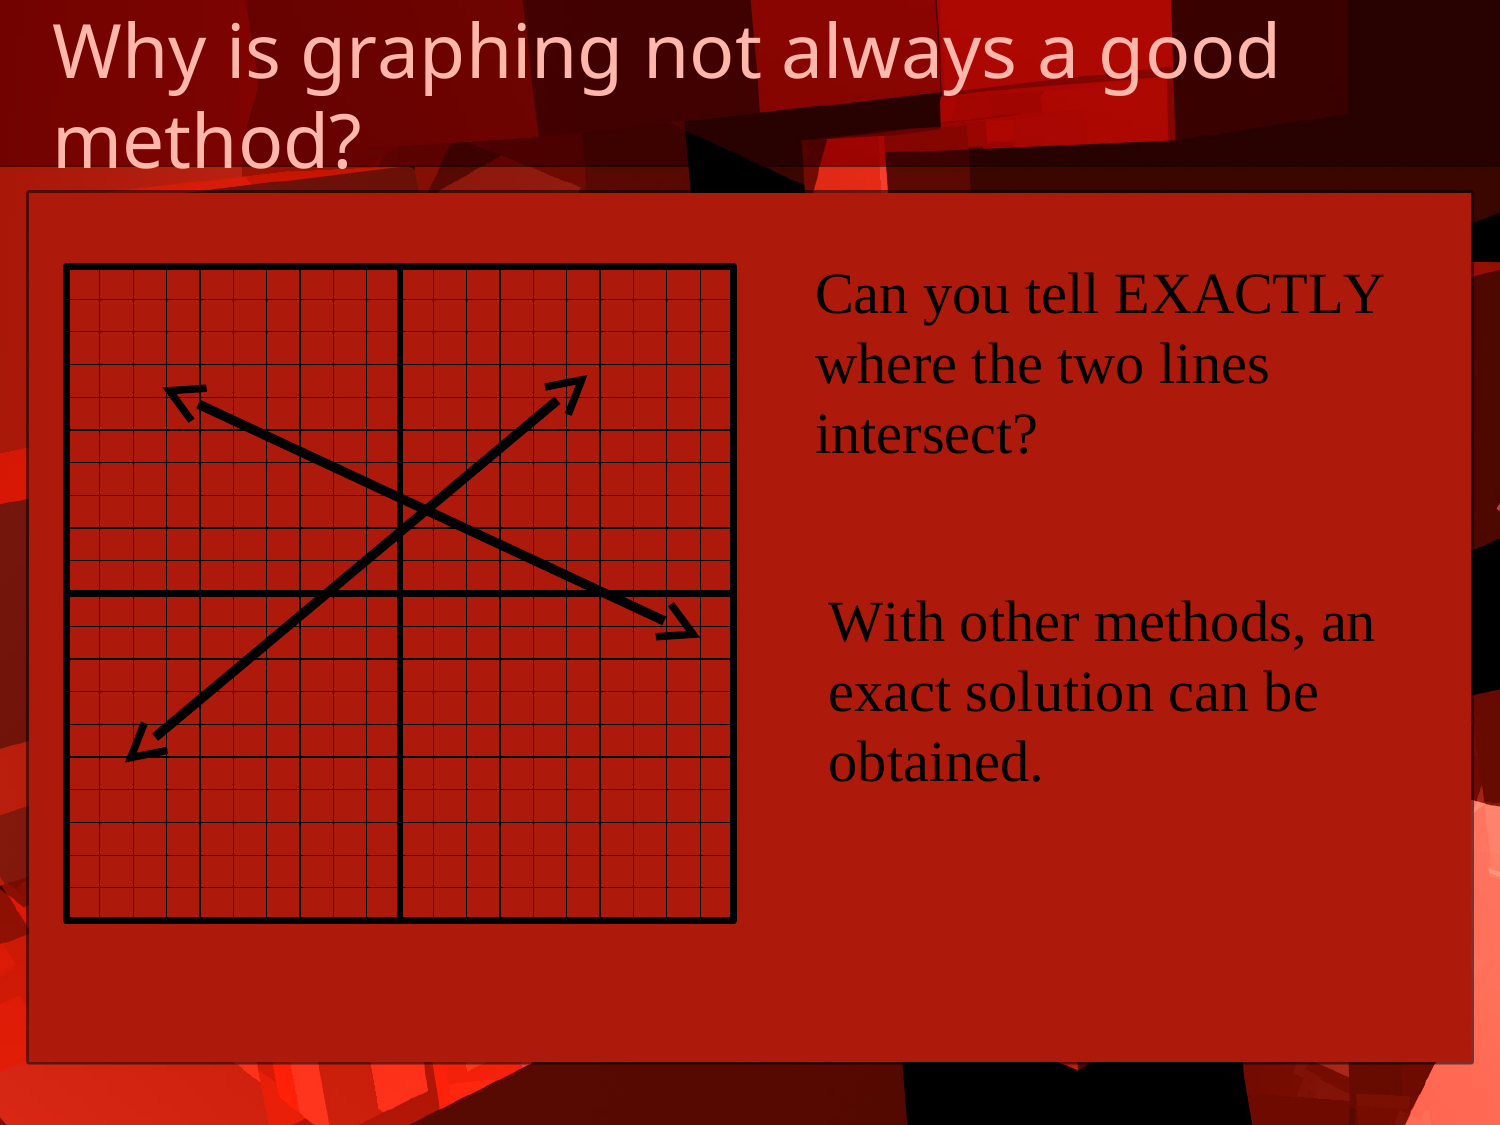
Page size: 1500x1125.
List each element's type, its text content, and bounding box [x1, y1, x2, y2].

text_box With other methods, an exact solution can be obtained. [813, 575, 1392, 801]
list [24, 224, 1326, 1038]
picture [0, 0, 1500, 1125]
text_box Can you tell EXACTLY where the two lines intersect? [800, 247, 1401, 474]
title Why is graphing not always a good method? [37, 0, 1450, 192]
